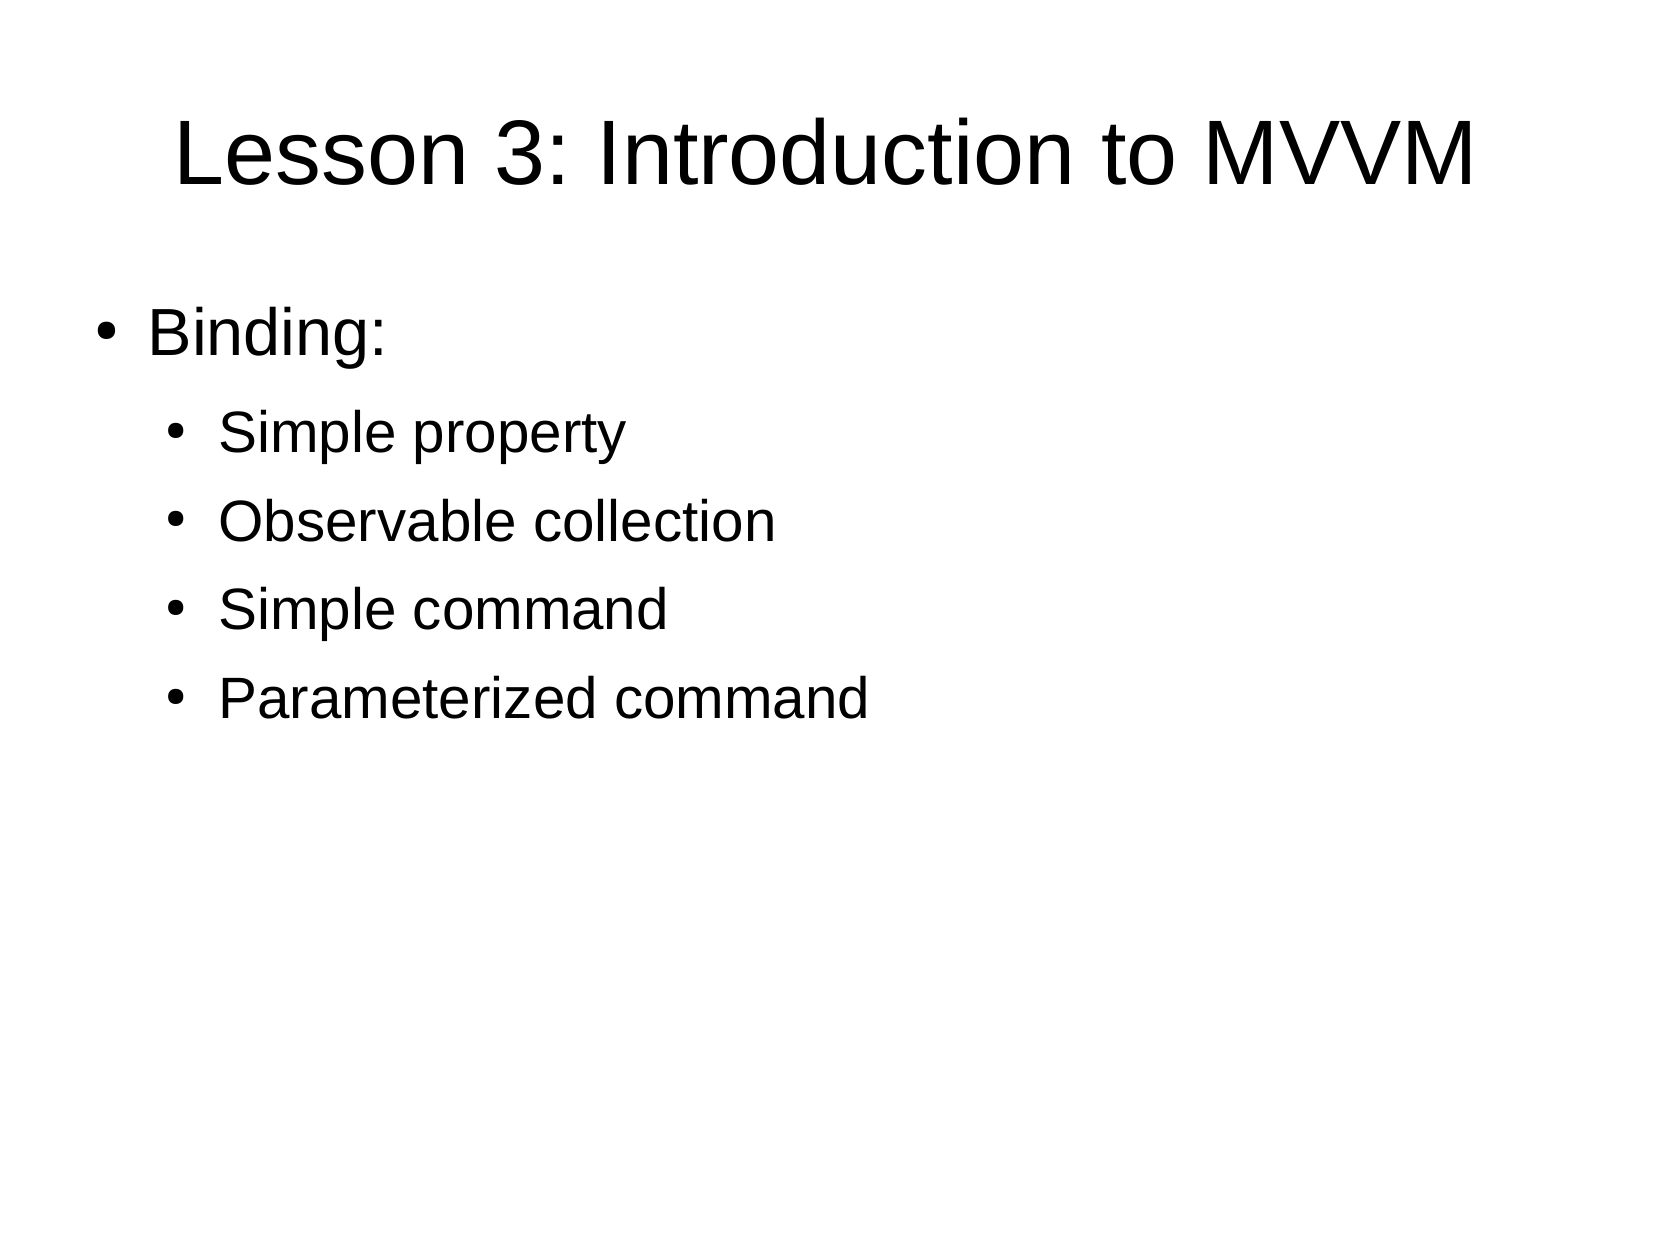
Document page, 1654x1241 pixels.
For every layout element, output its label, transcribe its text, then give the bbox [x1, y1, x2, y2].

list Binding: Simple property Observable collection Simple command Parameterized command [76, 295, 1565, 1015]
title Lesson 3: Introduction to MVVM [82, 49, 1571, 257]
